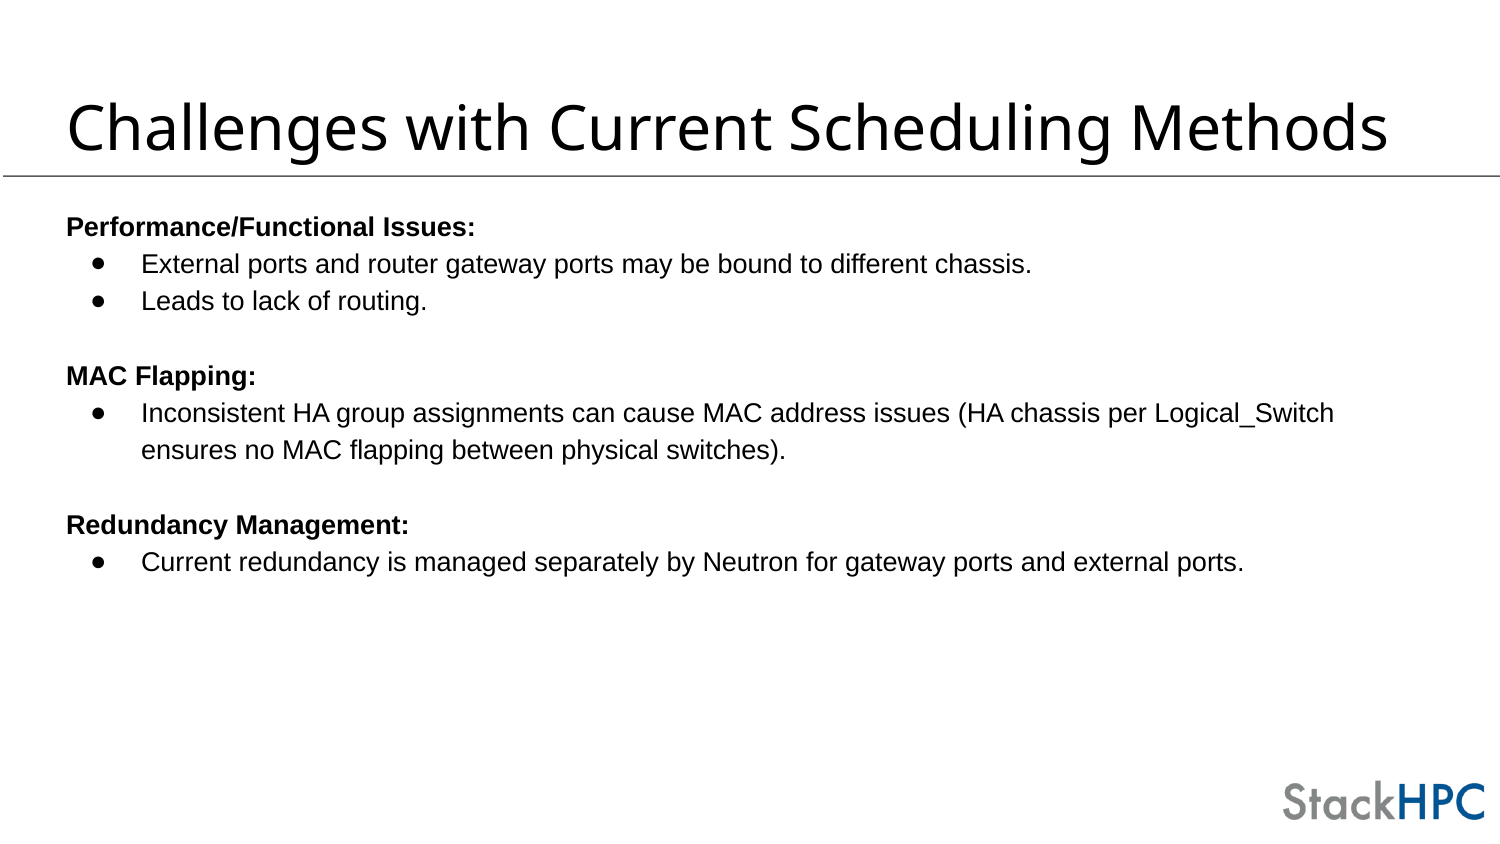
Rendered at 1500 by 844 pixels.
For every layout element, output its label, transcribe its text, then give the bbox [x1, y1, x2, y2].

title Challenges with Current Scheduling Methods [51, 72, 1449, 167]
list Performance/Functional Issues: External ports and router gateway ports may be bound to different chassis. Leads to lack of routing. MAC Flapping: Inconsistent HA group assignments can cause MAC address issues (HA chassis per Logical_Switch ensures no MAC flapping between physical switches). Redundancy Management: Current redundancy is managed separately by Neutron for gateway ports and external ports. [51, 189, 1449, 750]
picture [1279, 769, 1488, 834]
